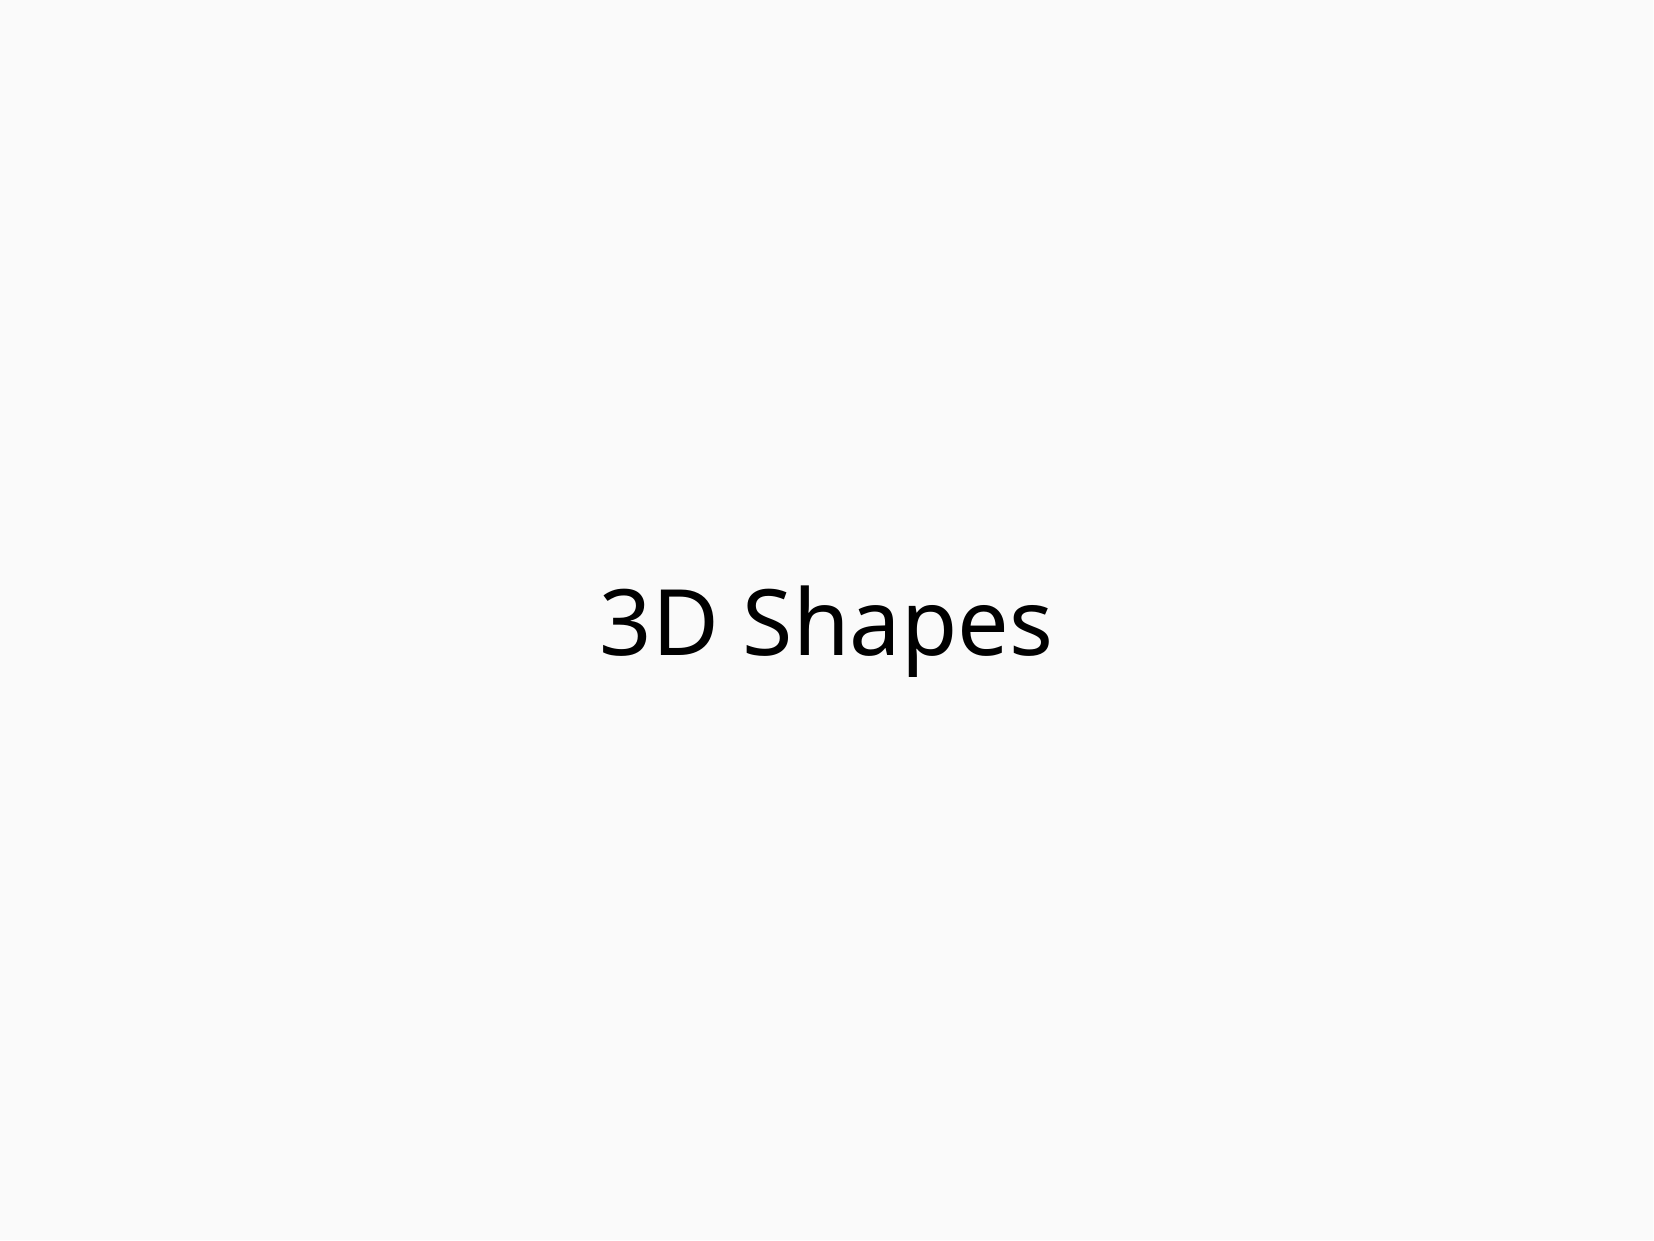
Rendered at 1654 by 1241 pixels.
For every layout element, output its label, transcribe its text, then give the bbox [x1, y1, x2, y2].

subtitle 3D Shapes [82, 140, 1571, 1101]
